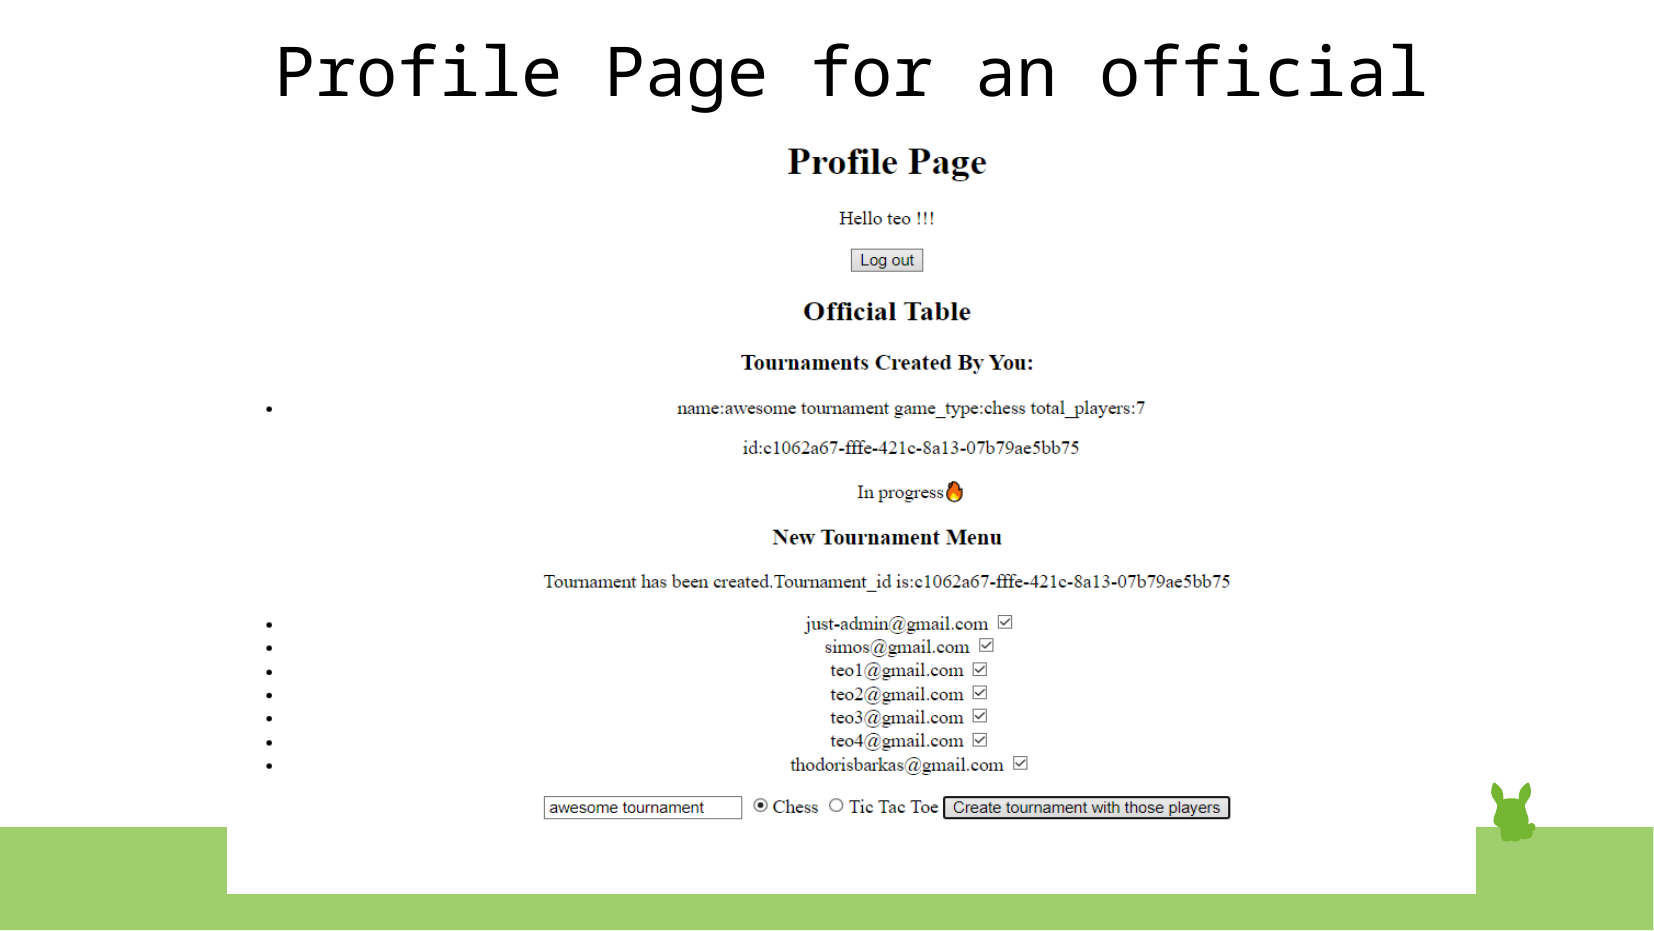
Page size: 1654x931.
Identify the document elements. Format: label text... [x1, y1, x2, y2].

title Profile Page for an official [113, 0, 1590, 144]
picture [227, 116, 1476, 894]
